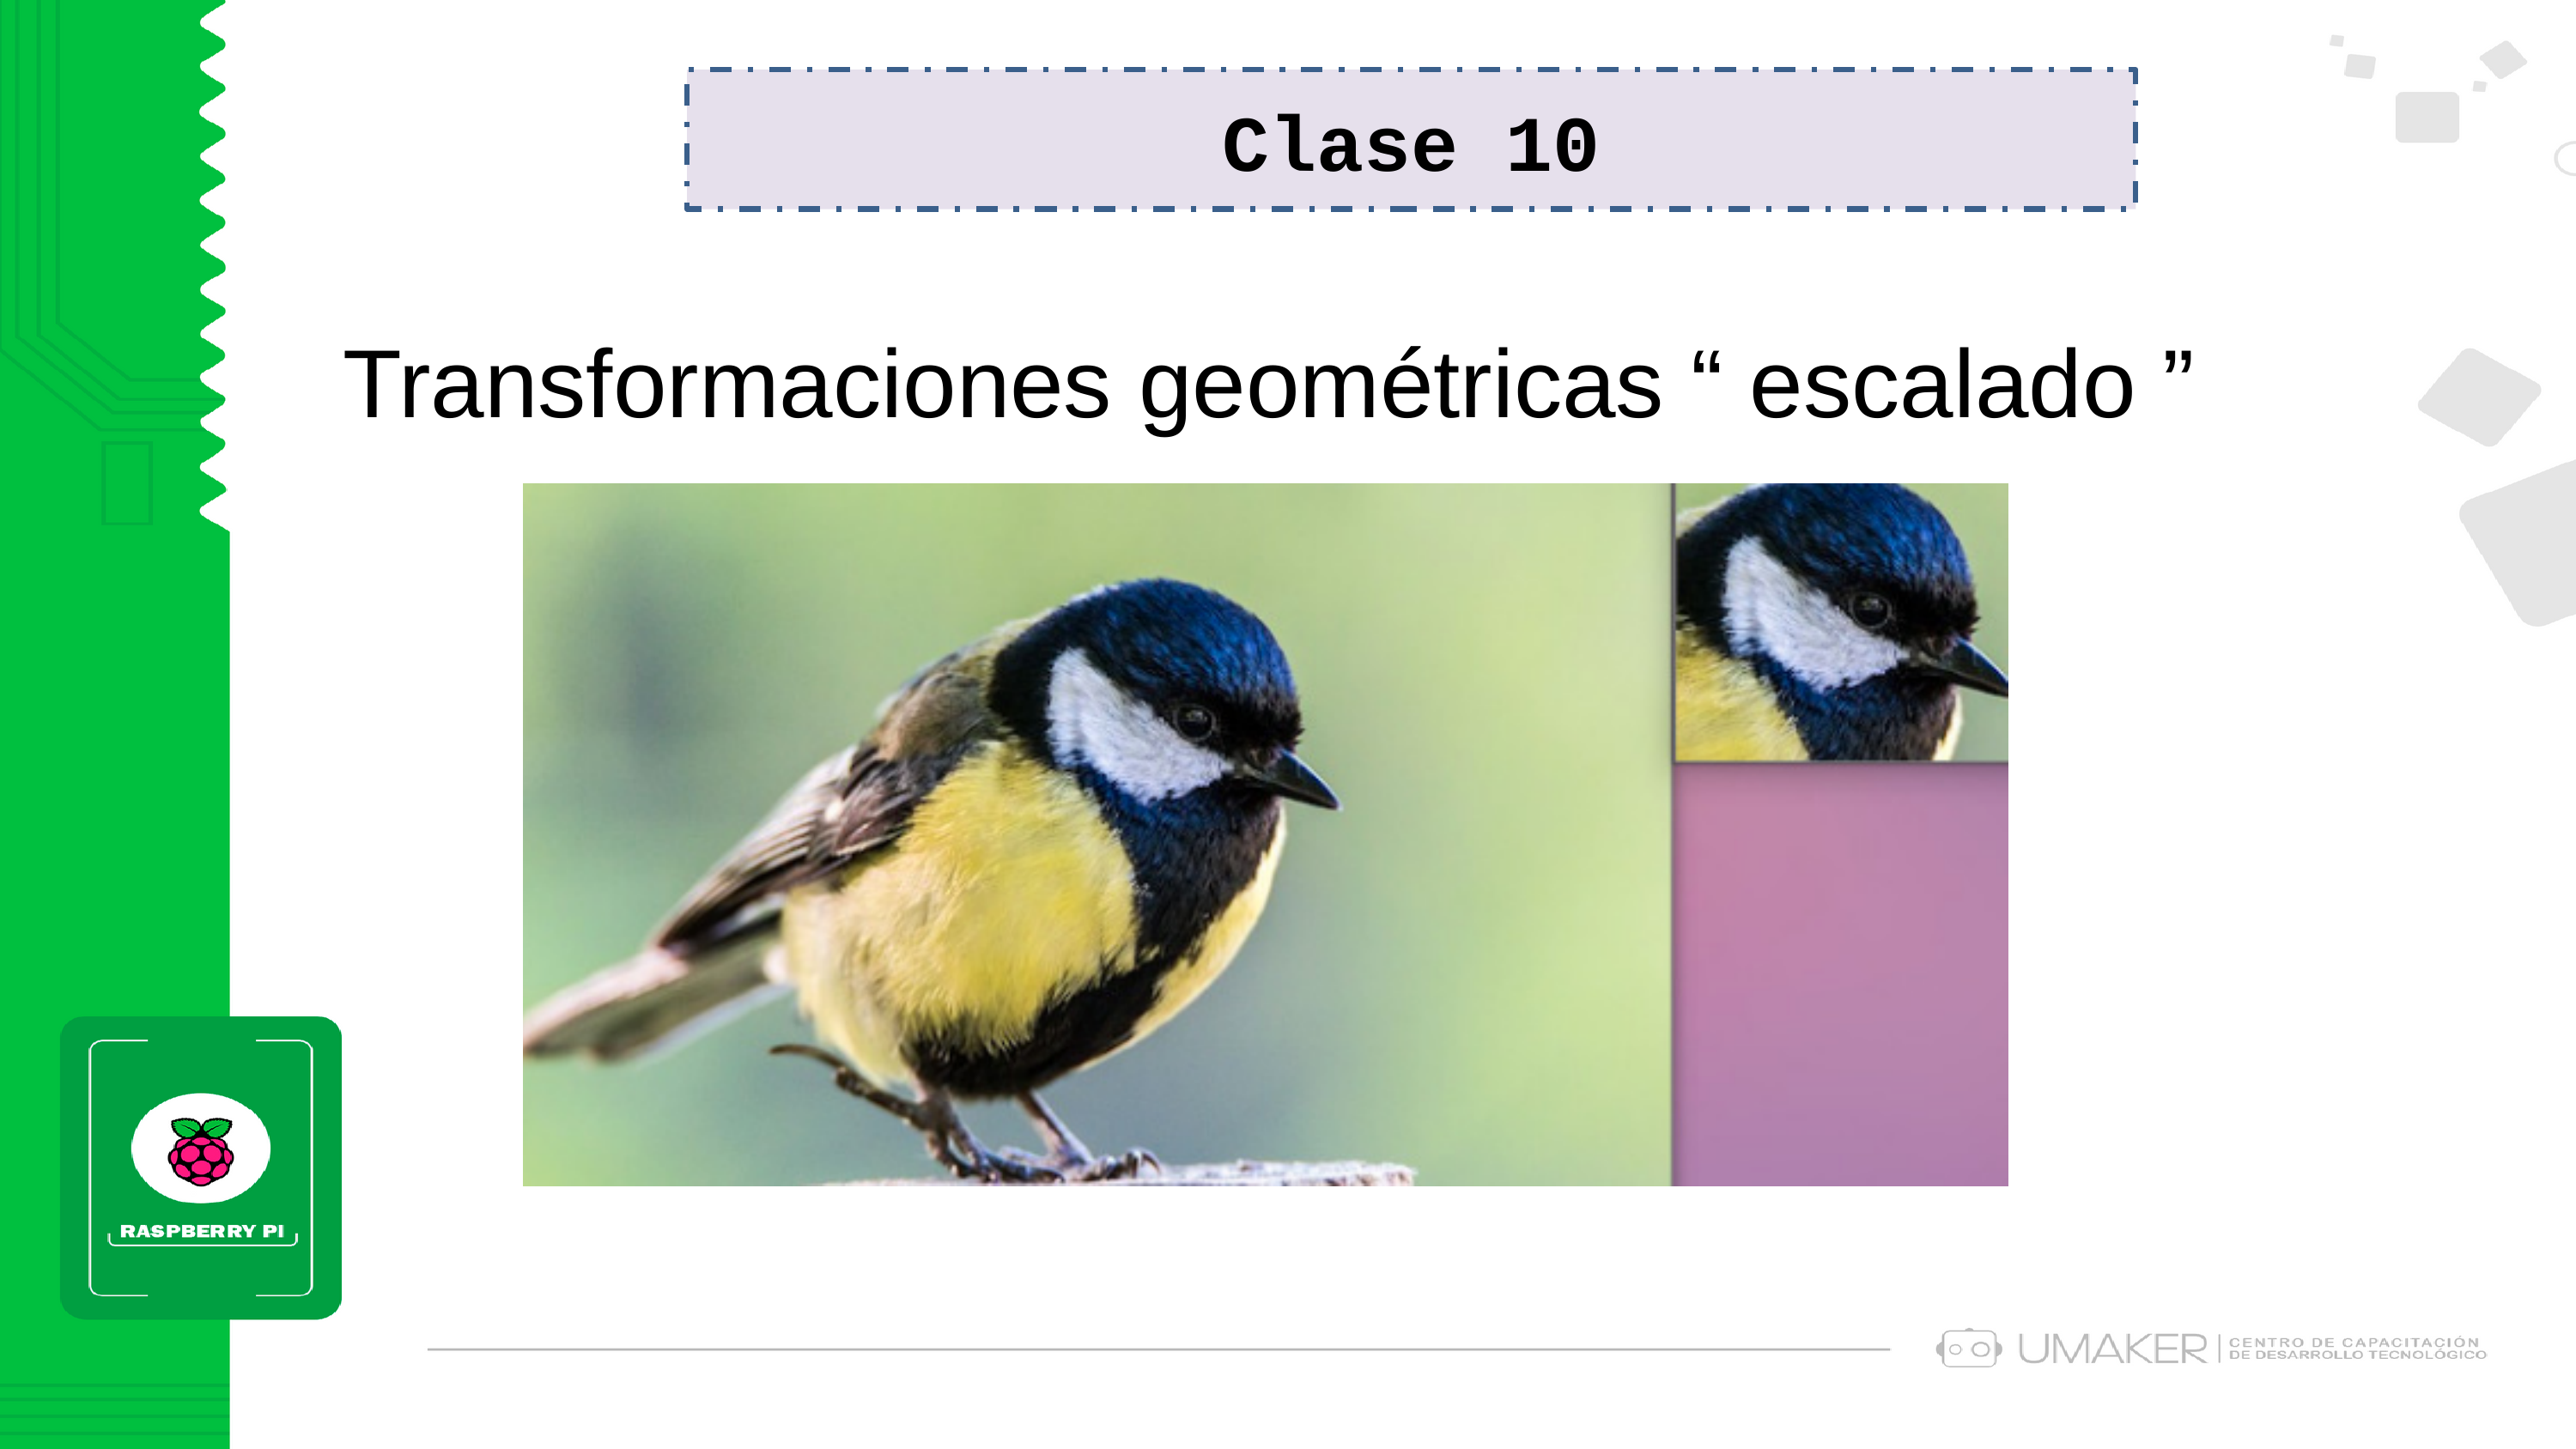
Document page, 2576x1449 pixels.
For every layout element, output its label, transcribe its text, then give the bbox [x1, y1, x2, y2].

text_box Clase 10 [687, 70, 2136, 209]
picture [0, 0, 2576, 1449]
text_box Transformaciones geométricas “ escalado ” [331, 314, 2465, 1207]
